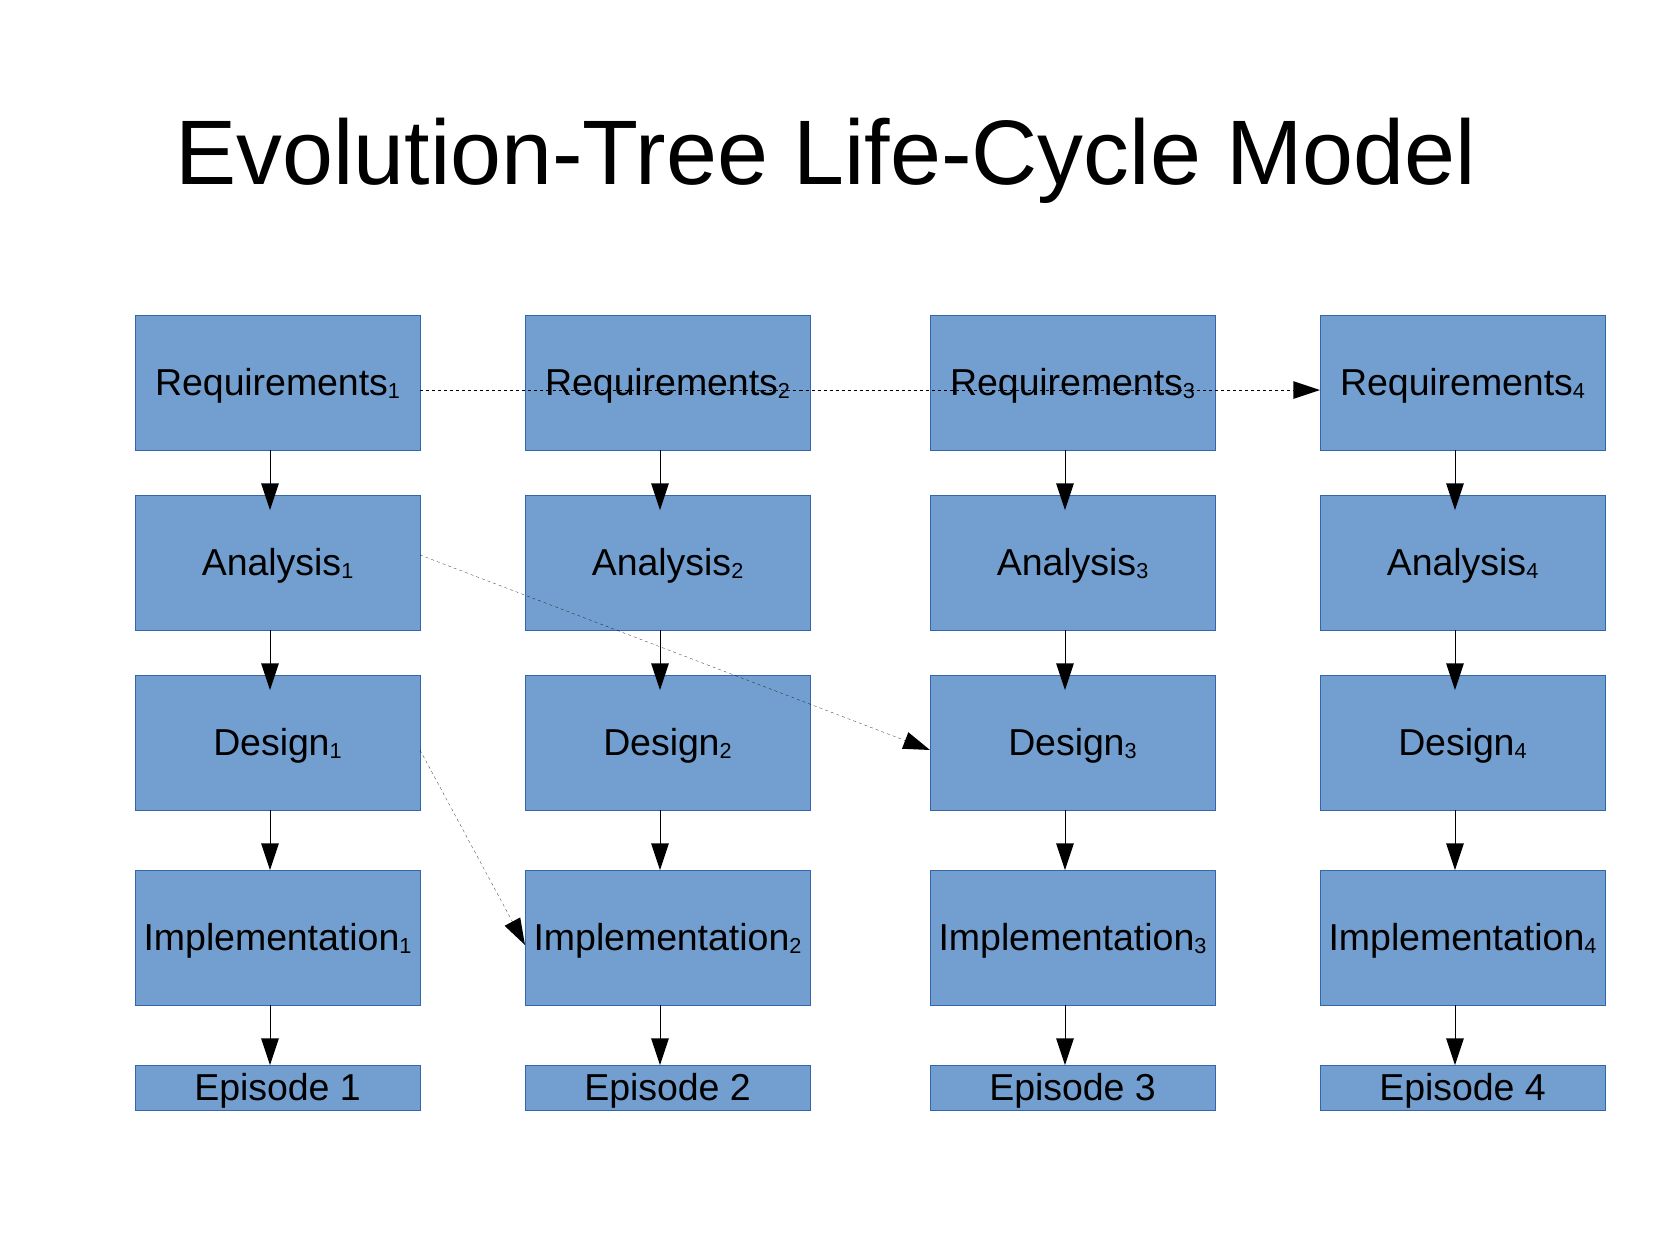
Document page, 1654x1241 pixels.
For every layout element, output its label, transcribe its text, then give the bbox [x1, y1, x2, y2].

text_box Requirements2 [525, 315, 811, 451]
text_box Design2 [525, 675, 811, 811]
text_box Analysis2 [525, 495, 811, 631]
text_box Design4 [1320, 675, 1606, 811]
text_box Design3 [930, 675, 1216, 811]
text_box Implementation3 [930, 870, 1216, 1006]
text_box Implementation2 [525, 870, 811, 1006]
text_box Requirements1 [135, 315, 421, 451]
text_box Episode 3 [930, 1065, 1216, 1111]
text_box Analysis1 [135, 495, 421, 631]
text_box Analysis3 [930, 495, 1216, 631]
text_box Episode 1 [135, 1065, 421, 1111]
text_box Design1 [135, 675, 421, 811]
title Evolution-Tree Life-Cycle Model [82, 49, 1571, 257]
text_box Episode 2 [525, 1065, 811, 1111]
text_box Requirements3 [930, 315, 1216, 451]
text_box Implementation4 [1320, 870, 1606, 1006]
text_box Implementation1 [135, 870, 421, 1006]
text_box Analysis4 [1320, 495, 1606, 631]
text_box Requirements4 [1320, 315, 1606, 451]
text_box Episode 4 [1320, 1065, 1606, 1111]
